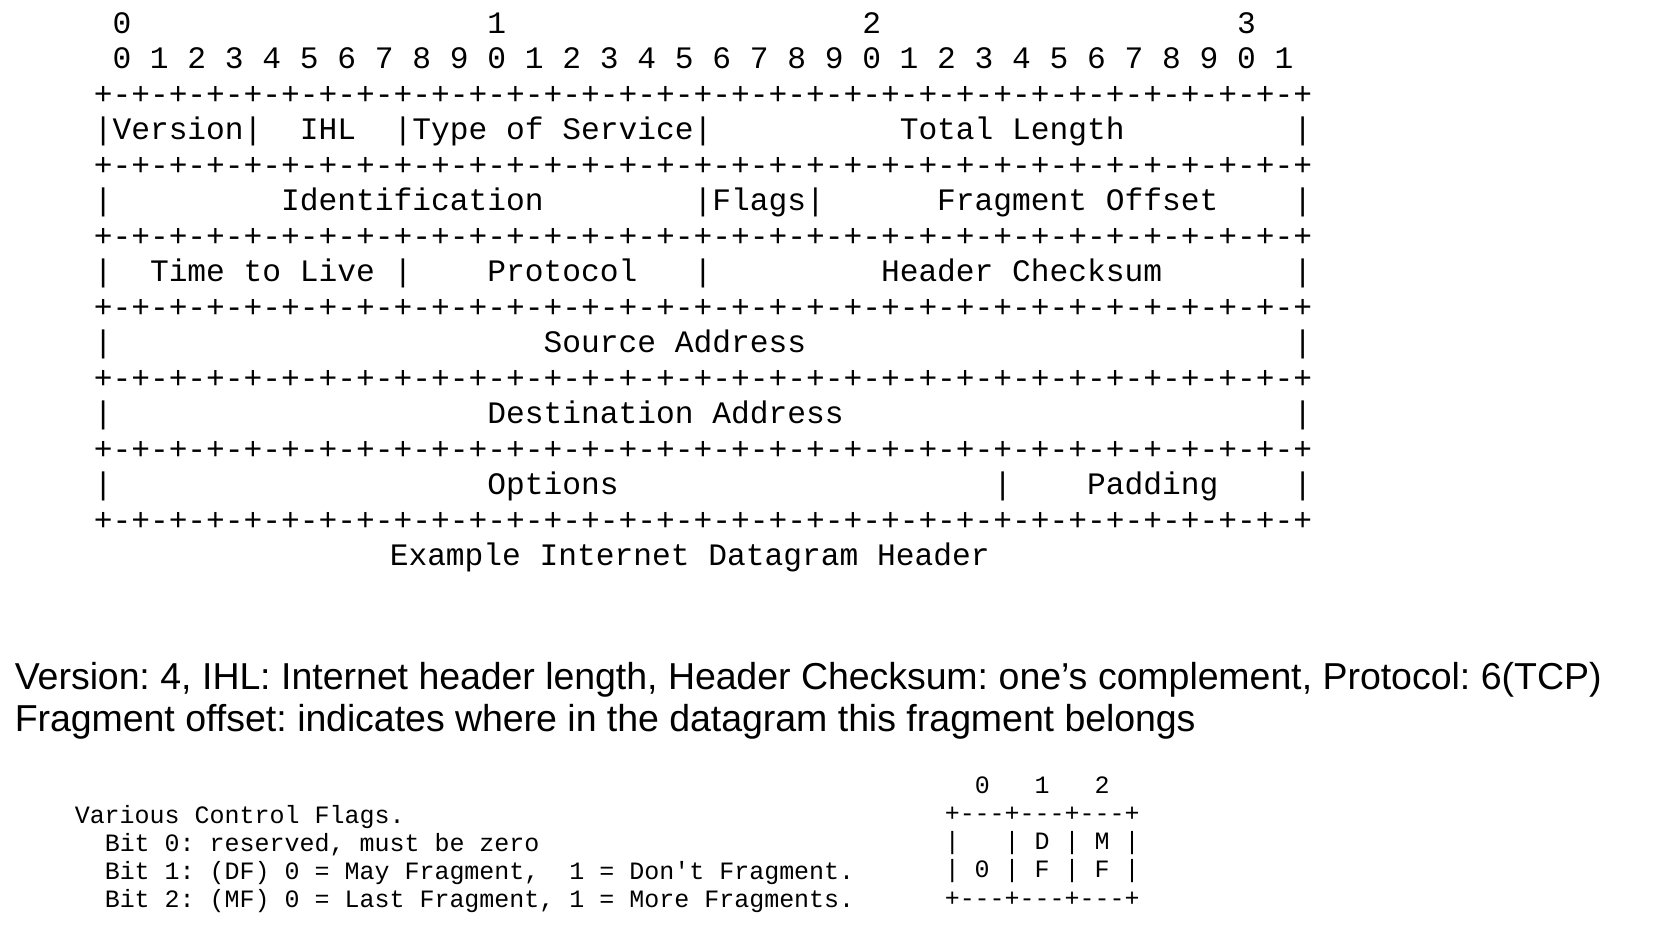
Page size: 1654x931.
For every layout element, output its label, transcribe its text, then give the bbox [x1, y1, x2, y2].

text_box Version: 4, IHL: Internet header length, Header Checksum: one’s complement, Protocol: 6(TCP) Fragment offset: indicates where in the datagram this fragment belongs [0, 648, 1654, 747]
text_box 0 1 2 +---+---+---+ | | D | M | | 0 | F | F | +---+---+---+ [915, 765, 1155, 922]
text_box 0 1 2 3 0 1 2 3 4 5 6 7 8 9 0 1 2 3 4 5 6 7 8 9 0 1 2 3 4 5 6 7 8 9 0 1 +-+-+-+-+-+-+-+-+-+-+-+-+-+-+-+-+-+-+-+-+-+-+-+-+-+-+-+-+-+-+-+-+ |Version| IHL |Type of Service| Total Length | +-+-+-+-+-+-+-+-+-+-+-+-+-+-+-+-+-+-+-+-+-+-+-+-+-+-+-+-+-+-+-+-+ | Identification |Flags| Fragment Offset | +-+-+-+-+-+-+-+-+-+-+-+-+-+-+-+-+-+-+-+-+-+-+-+-+-+-+-+-+-+-+-+-+ | Time to Live | Protocol | Header Checksum | +-+-+-+-+-+-+-+-+-+-+-+-+-+-+-+-+-+-+-+-+-+-+-+-+-+-+-+-+-+-+-+-+ | Source Address | +-+-+-+-+-+-+-+-+-+-+-+-+-+-+-+-+-+-+-+-+-+-+-+-+-+-+-+-+-+-+-+-+ | Destination Address | +-+-+-+-+-+-+-+-+-+-+-+-+-+-+-+-+-+-+-+-+-+-+-+-+-+-+-+-+-+-+-+-+ | Options | Padding | +-+-+-+-+-+-+-+-+-+-+-+-+-+-+-+-+-+-+-+-+-+-+-+-+-+-+-+-+-+-+-+-+ Example Internet Datagram Header [0, 0, 1351, 611]
text_box Various Control Flags. Bit 0: reserved, must be zero Bit 1: (DF) 0 = May Fragment, 1 = Don't Fragment. Bit 2: (MF) 0 = Last Fragment, 1 = More Fragments. [0, 795, 880, 931]
